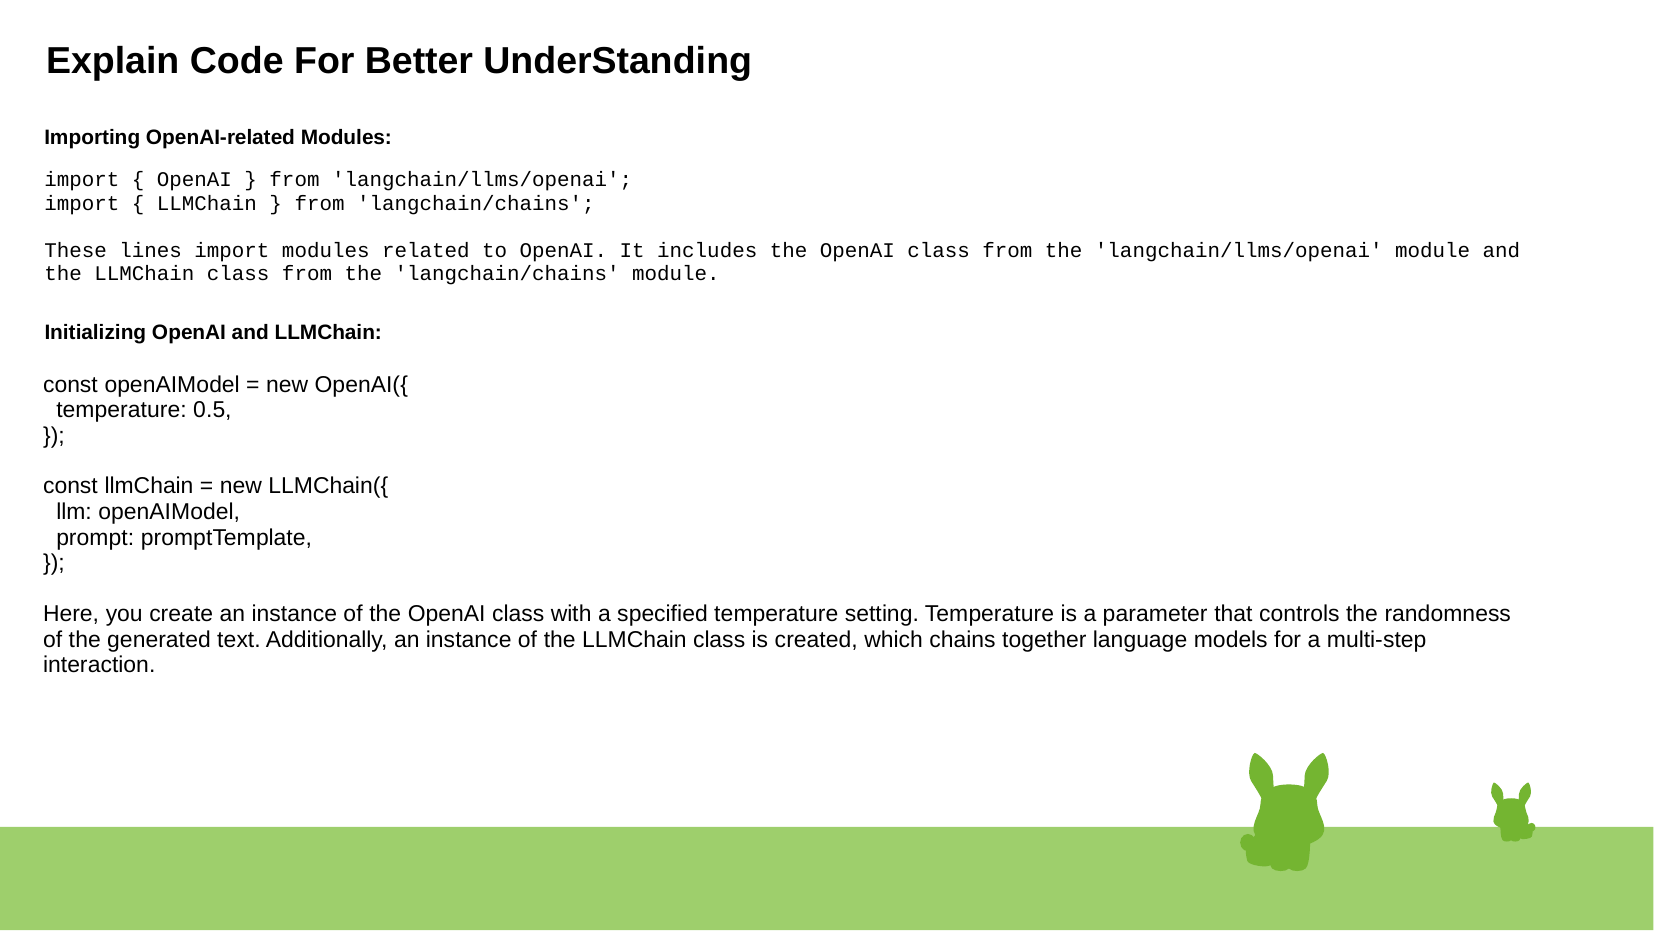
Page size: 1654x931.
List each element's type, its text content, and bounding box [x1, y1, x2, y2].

text_box Importing OpenAI-related Modules: import { OpenAI } from 'langchain/llms/openai'; import { LLMChain } from 'langchain/chains'; These lines import modules related to OpenAI. It includes the OpenAI class from the 'langchain/llms/openai' module and the LLMChain class from the 'langchain/chains' module. [29, 118, 1565, 295]
text_box Explain Code For Better UnderStanding [31, 31, 768, 89]
text_box const openAIModel = new OpenAI({ temperature: 0.5, }); const llmChain = new LLMChain({ llm: openAIModel, prompt: promptTemplate, }); Here, you create an instance of the OpenAI class with a specified temperature setting. Temperature is a parameter that controls the randomness of the generated text. Additionally, an instance of the LLMChain class is created, which chains together language models for a multi-step interaction. [28, 363, 1536, 715]
text_box Initializing OpenAI and LLMChain: [29, 312, 520, 352]
